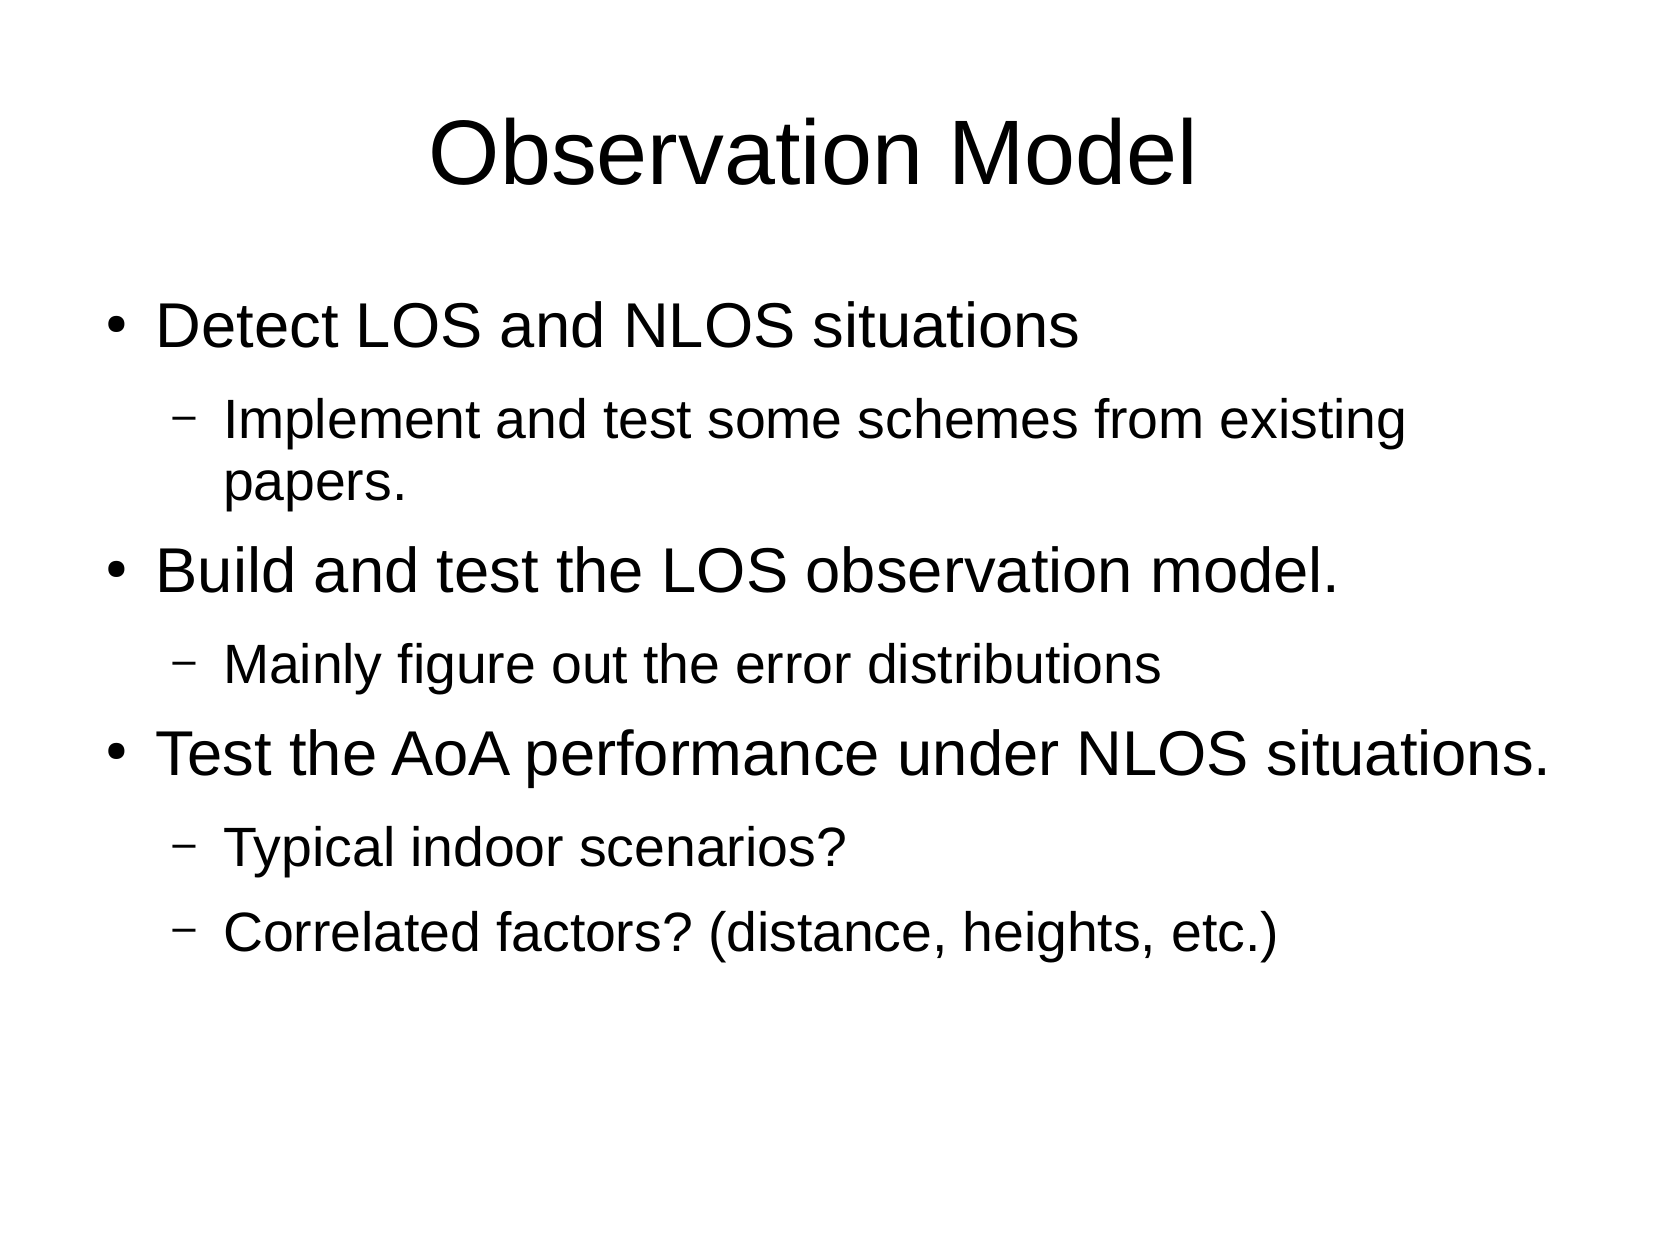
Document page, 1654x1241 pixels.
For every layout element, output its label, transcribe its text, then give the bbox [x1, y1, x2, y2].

list Detect LOS and NLOS situations Implement and test some schemes from existing papers. Build and test the LOS observation model. Mainly figure out the error distributions Test the AoA performance under NLOS situations. Typical indoor scenarios? Correlated factors? (distance, heights, etc.) [88, 290, 1577, 1010]
title Observation Model [82, 49, 1571, 257]
